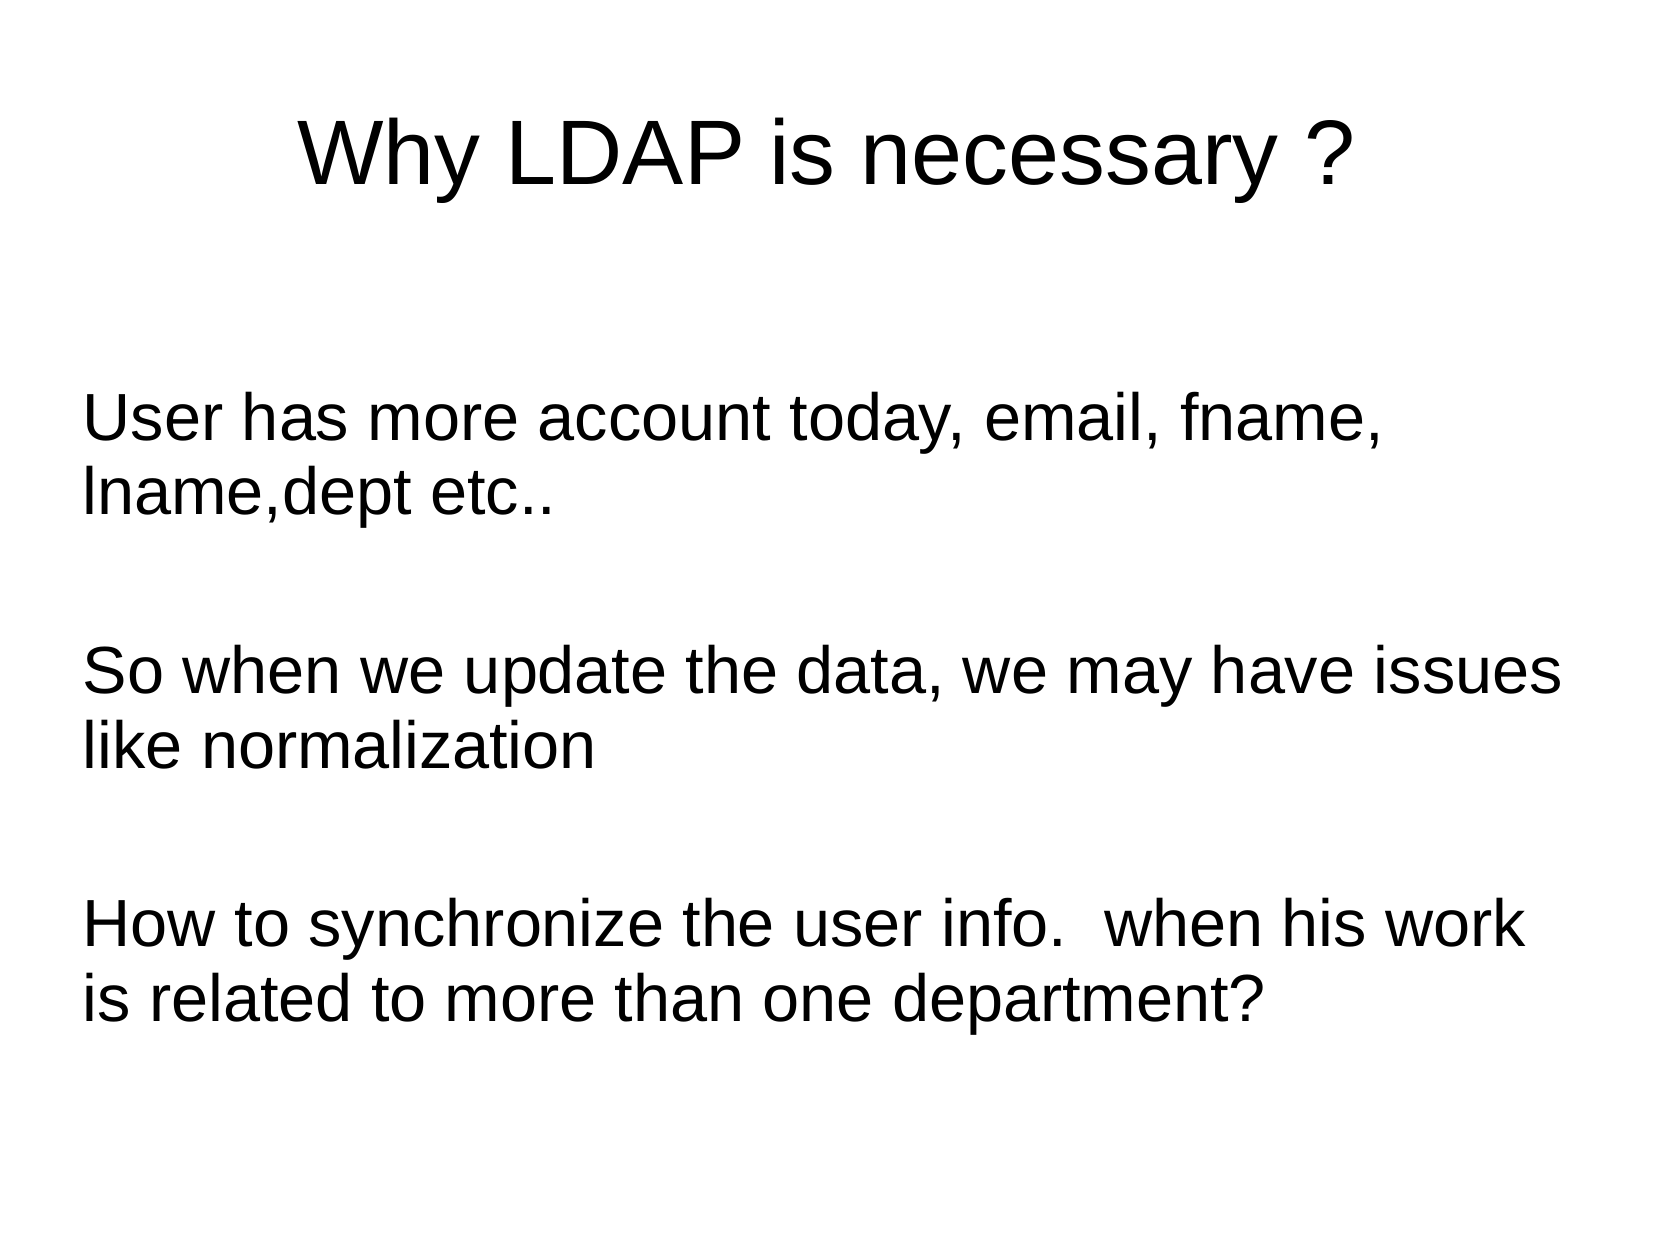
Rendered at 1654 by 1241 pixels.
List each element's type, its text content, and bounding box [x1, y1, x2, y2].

list User has more account today, email, fname, lname,dept etc.. So when we update the data, we may have issues like normalization How to synchronize the user info. when his work is related to more than one department? [82, 290, 1571, 1109]
title Why LDAP is necessary ? [82, 49, 1571, 257]
